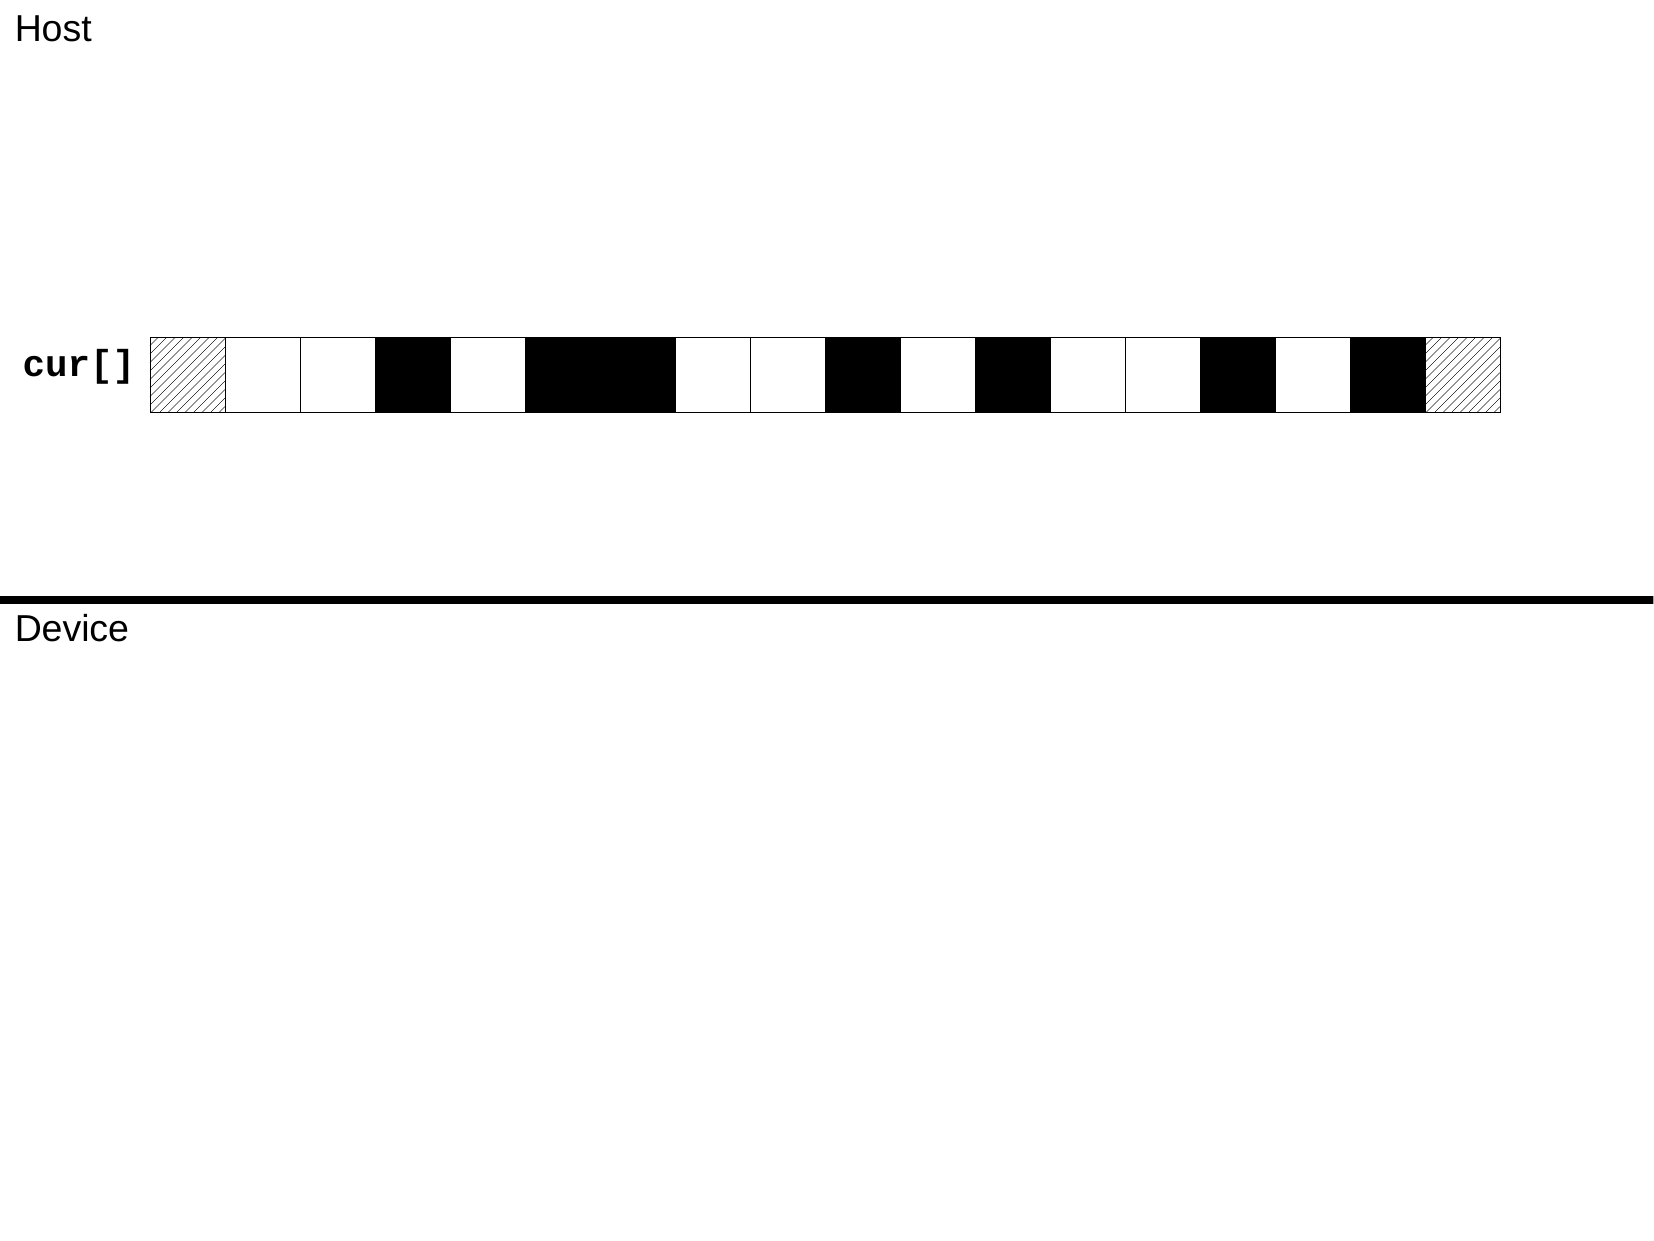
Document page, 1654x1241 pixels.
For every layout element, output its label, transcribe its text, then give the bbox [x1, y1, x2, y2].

text_box cur[] [7, 337, 150, 395]
text_box Host [0, 0, 107, 57]
text_box [150, 337, 1501, 413]
text_box Device [0, 600, 144, 657]
